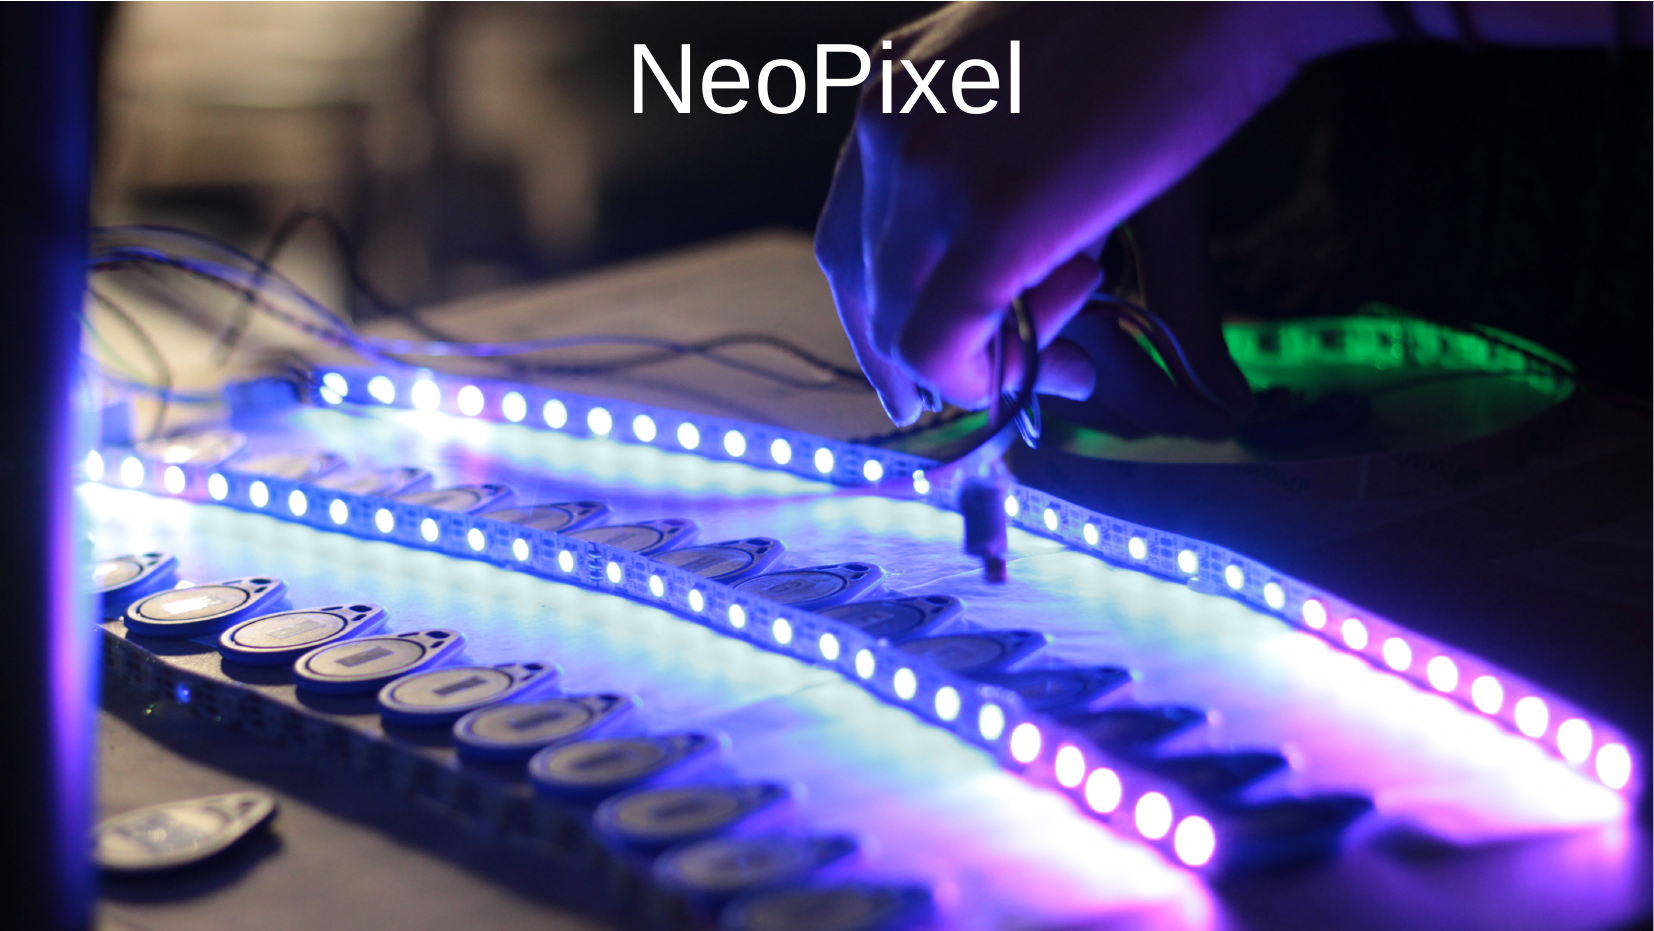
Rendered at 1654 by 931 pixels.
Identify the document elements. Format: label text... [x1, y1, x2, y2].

picture [0, 1, 1654, 931]
title NeoPixel [82, 1, 1571, 157]
